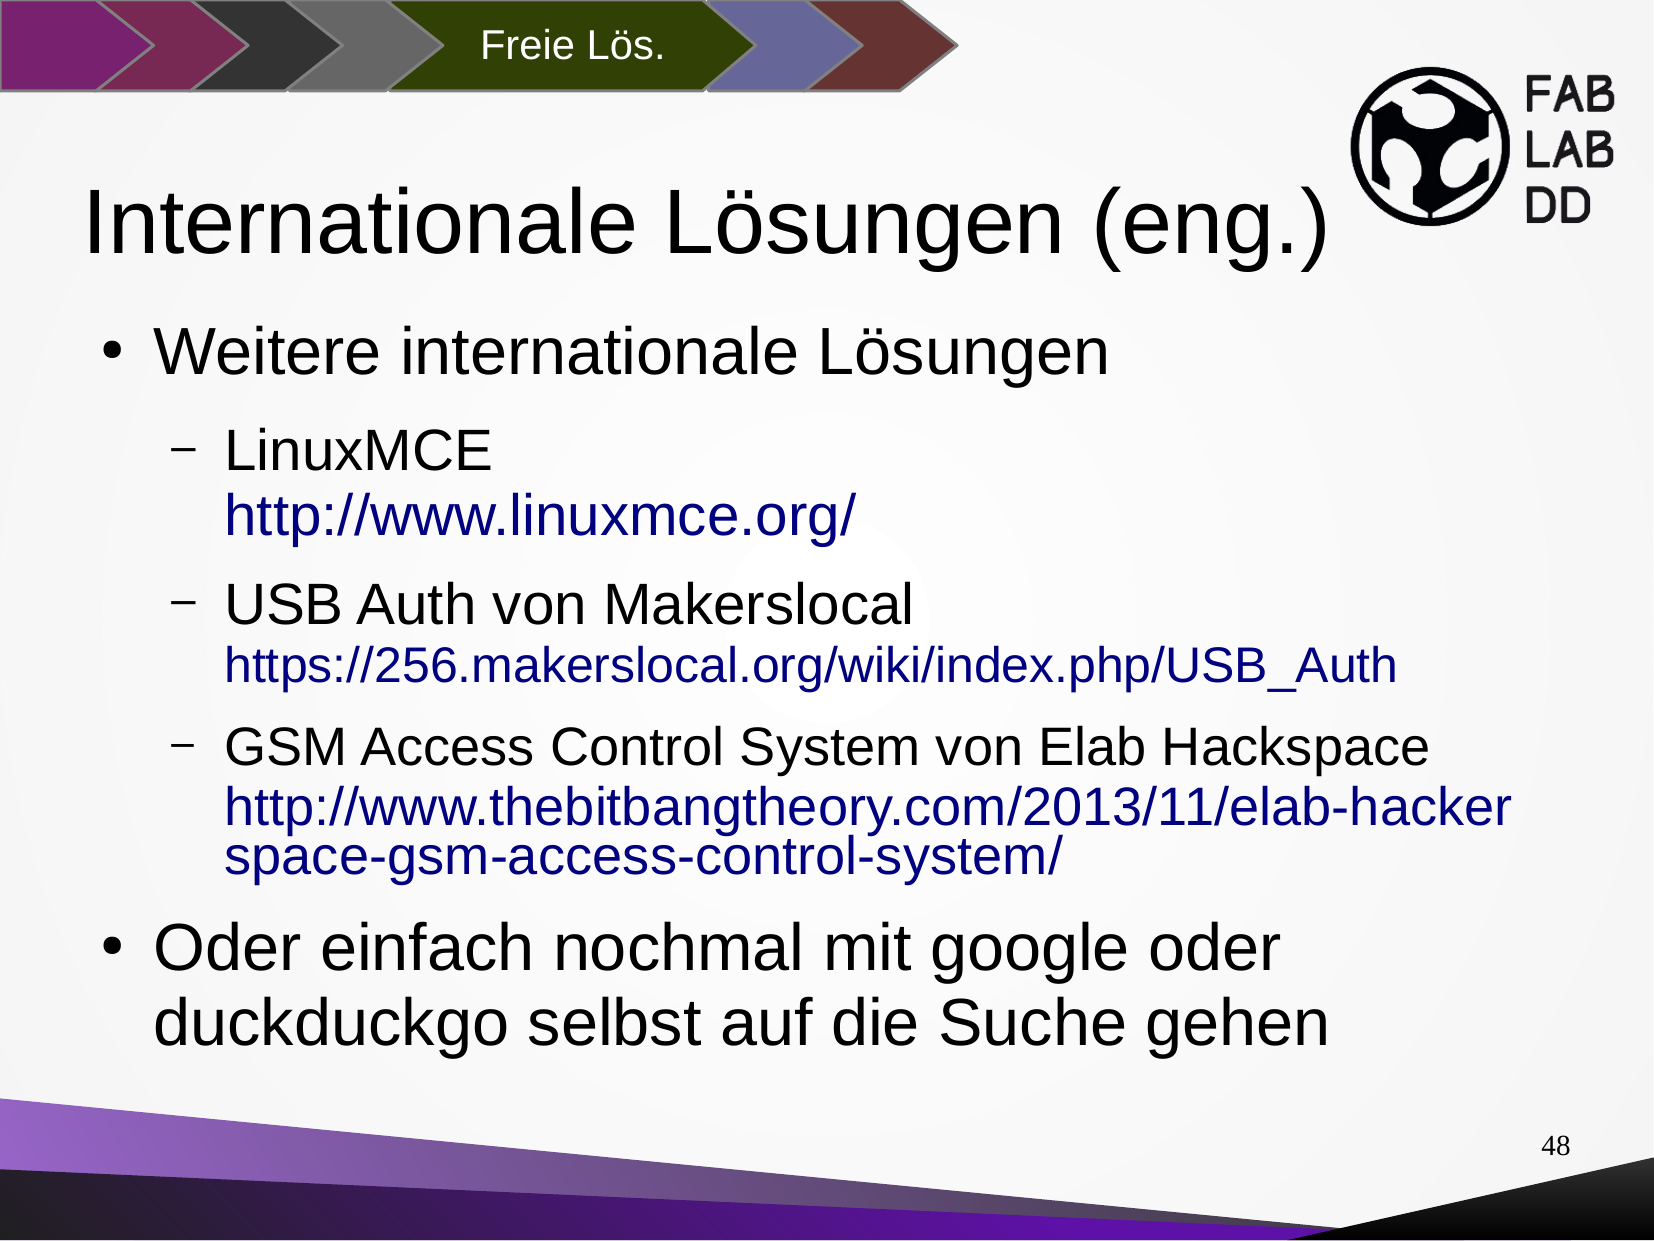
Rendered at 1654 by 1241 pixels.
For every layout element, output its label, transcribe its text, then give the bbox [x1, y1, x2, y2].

list Weitere internationale Lösungen LinuxMCE http://www.linuxmce.org/ USB Auth von Makerslocal https://256.makerslocal.org/wiki/index.php/USB_Auth GSM Access Control System von Elab Hackspace http://www.thebitbangtheory.com/2013/11/elab-hackerspace-gsm-access-control-system/ Oder einfach nochmal mit google oder duckduckgo selbst auf die Suche gehen [82, 313, 1538, 1034]
text_box [0, 0, 443, 91]
title Internationale Lösungen (eng.) [82, 118, 1347, 313]
picture [1324, 36, 1642, 257]
text_box Freie Lös. [389, 0, 756, 91]
text_box [708, 0, 958, 91]
